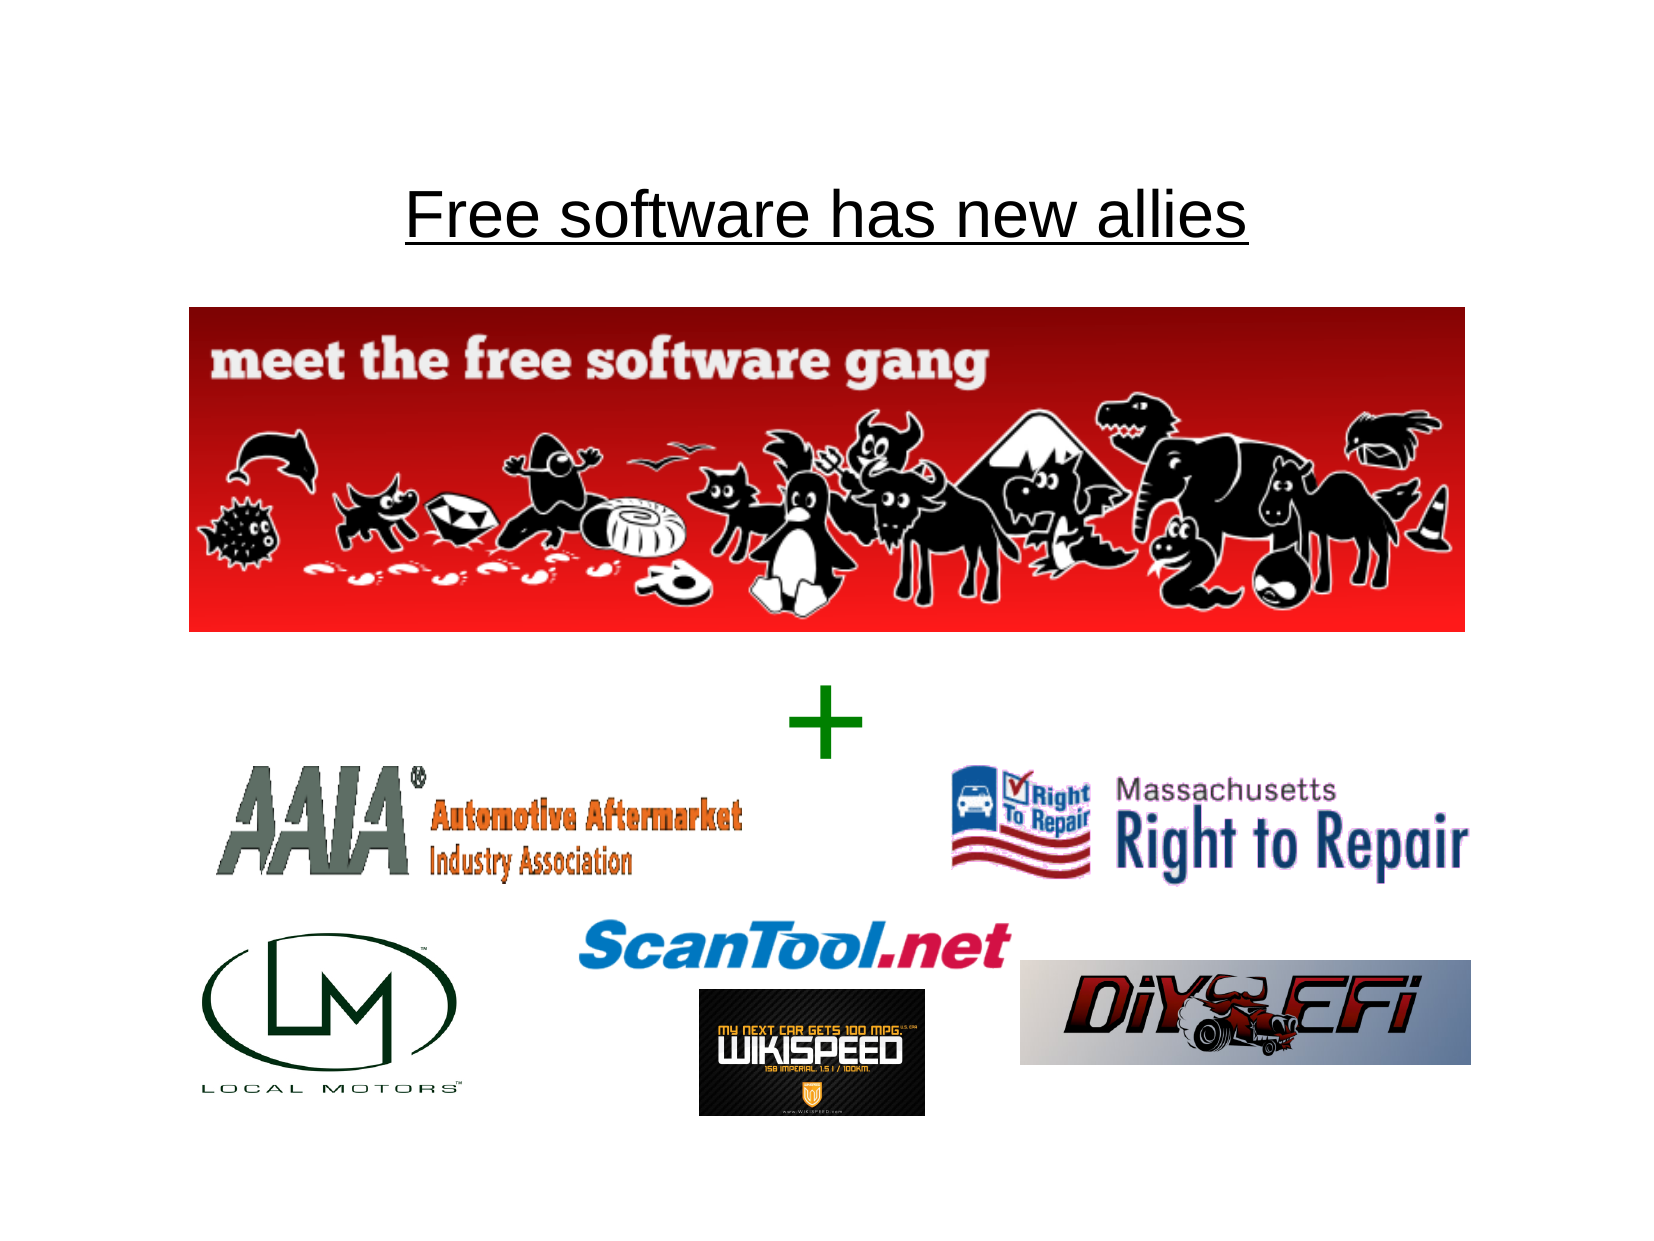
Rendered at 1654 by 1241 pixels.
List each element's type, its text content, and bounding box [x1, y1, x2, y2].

picture [570, 914, 1471, 1065]
title Free software has new allies [82, 111, 1571, 319]
picture [699, 989, 925, 1117]
picture [180, 899, 481, 1126]
picture [189, 319, 1465, 632]
picture [216, 766, 742, 884]
text_box + [768, 629, 886, 812]
picture [951, 764, 1471, 887]
